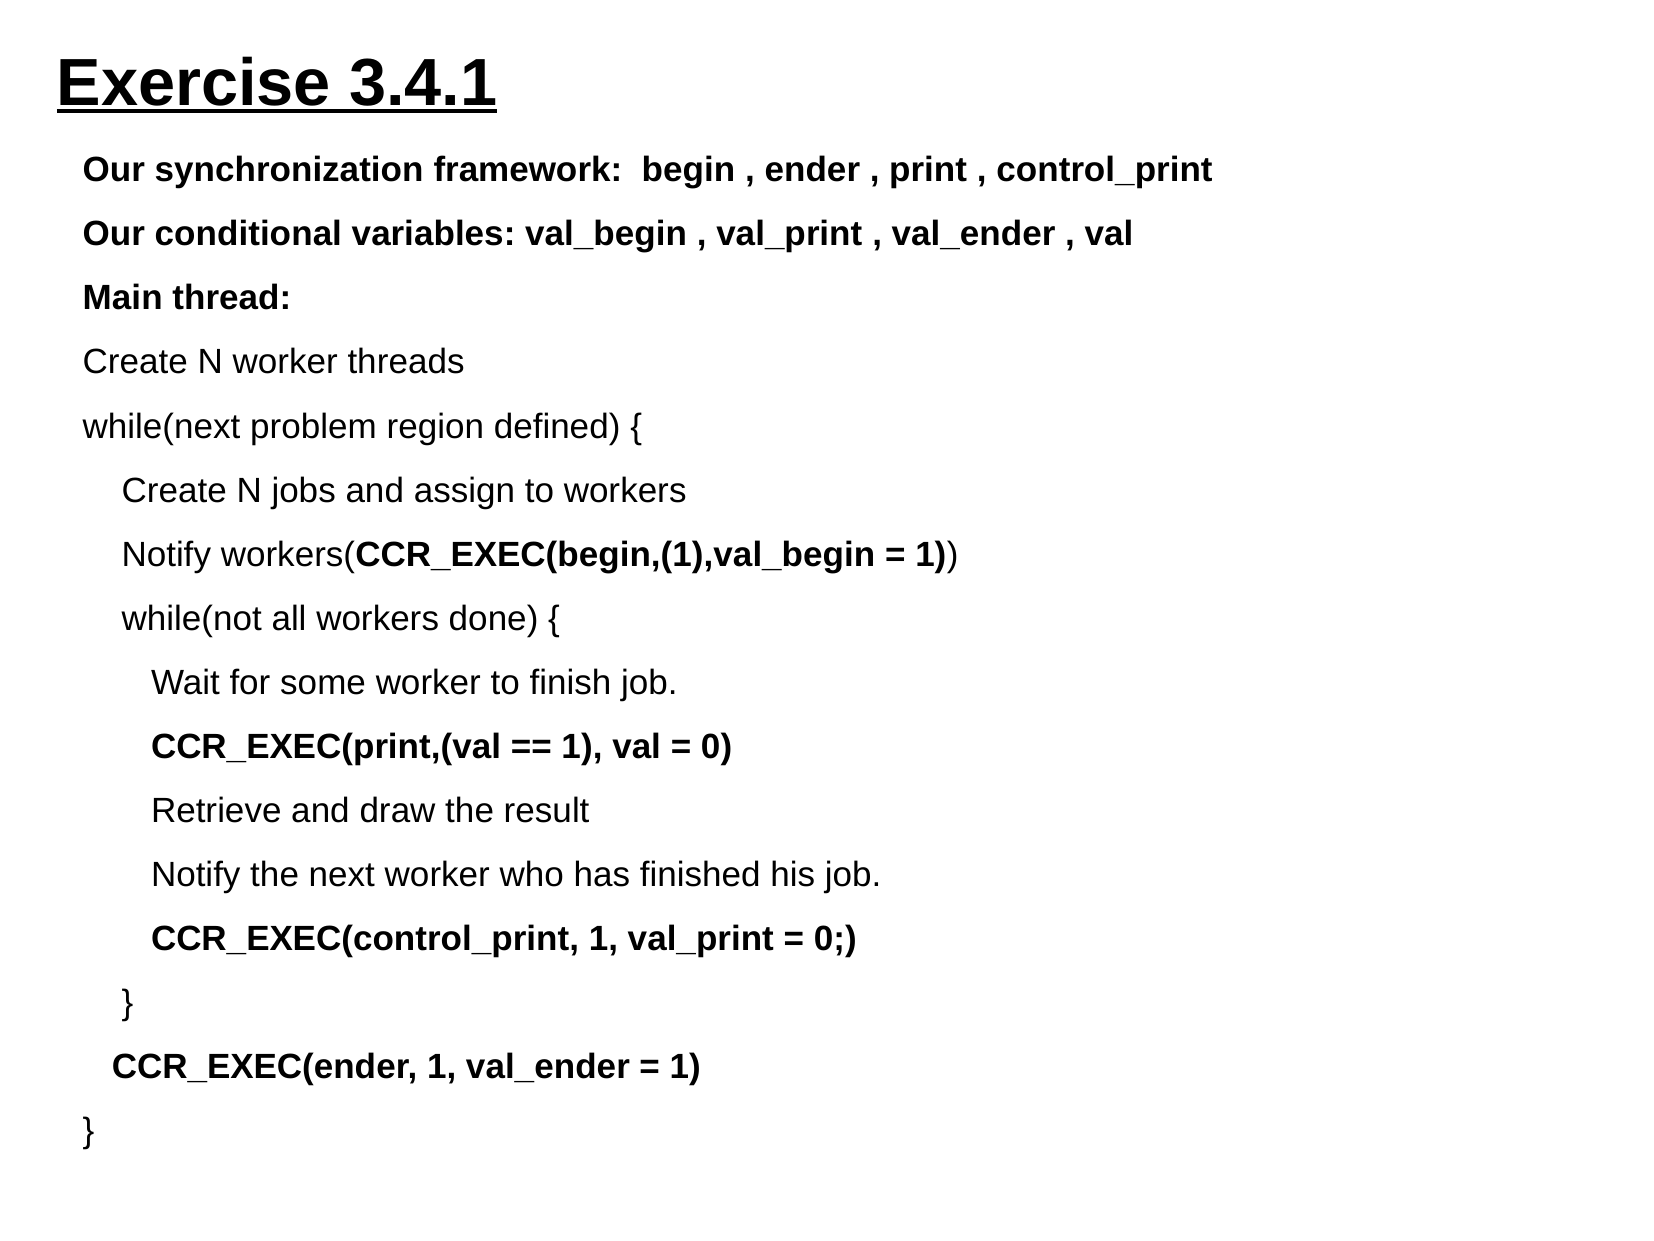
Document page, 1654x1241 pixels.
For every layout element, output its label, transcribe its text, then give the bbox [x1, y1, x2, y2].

list Our synchronization framework: begin , ender , print , control_print Our conditional variables: val_begin , val_print , val_ender , val Main thread: Create N worker threads while(next problem region defined) { Create N jobs and assign to workers Notify workers(CCR_EXEC(begin,(1),val_begin = 1)) while(not all workers done) { Wait for some worker to finish job. CCR_EXEC(print,(val == 1), val = 0) Retrieve and draw the result Notify the next worker who has finished his job. CCR_EXEC(control_print, 1, val_print = 0;) } CCR_EXEC(ender, 1, val_ender = 1) } [82, 150, 1571, 1156]
title Exercise 3.4.1 [56, 15, 1546, 151]
